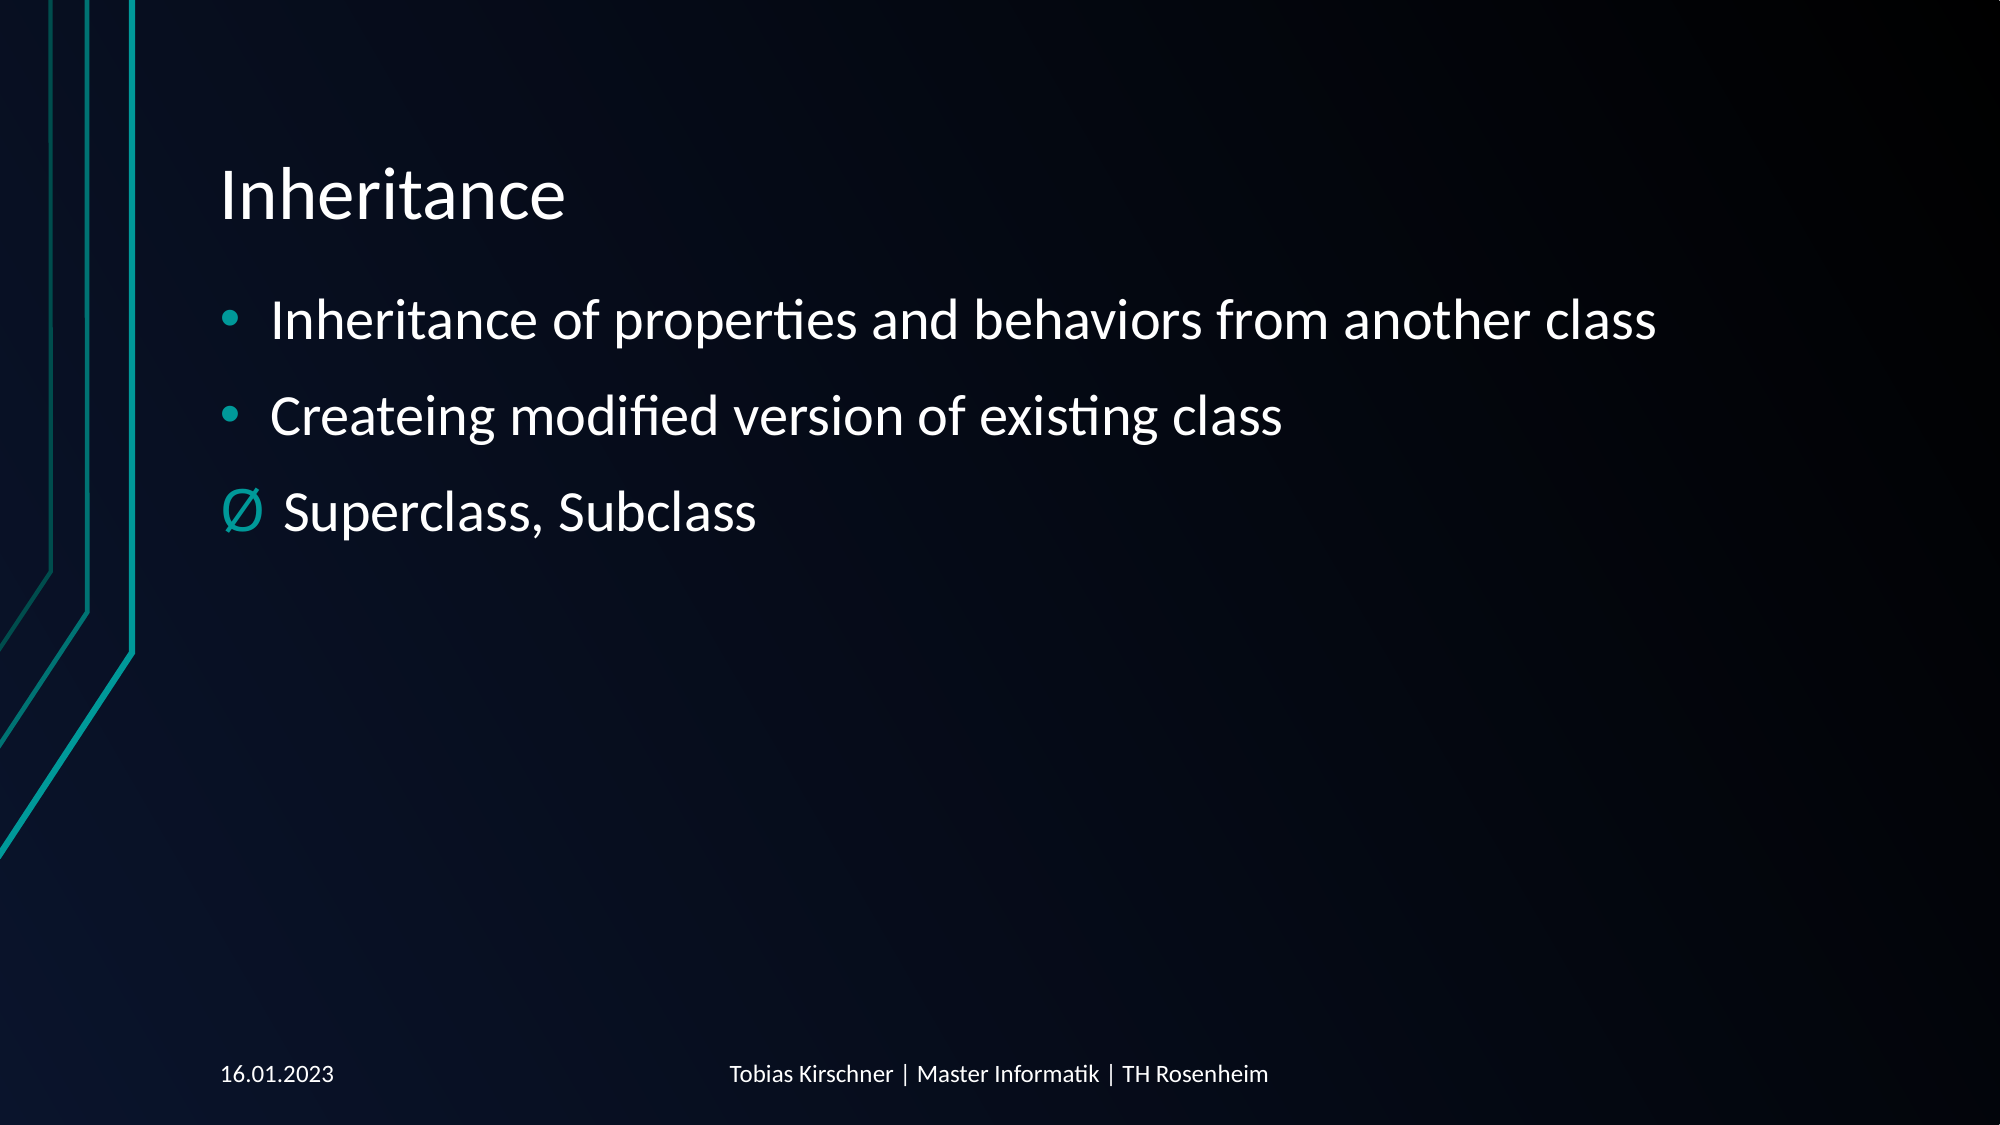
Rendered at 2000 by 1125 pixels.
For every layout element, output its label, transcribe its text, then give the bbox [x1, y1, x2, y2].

list Inheritance of properties and behaviors from another class Createing modified version of existing class Superclass, Subclass [199, 279, 1900, 1012]
text_box 16.01.2023 [199, 1042, 566, 1103]
text_box Tobias Kirschner | Master Informatik | TH Rosenheim [566, 1042, 1433, 1103]
title Inheritance [199, 45, 1900, 246]
